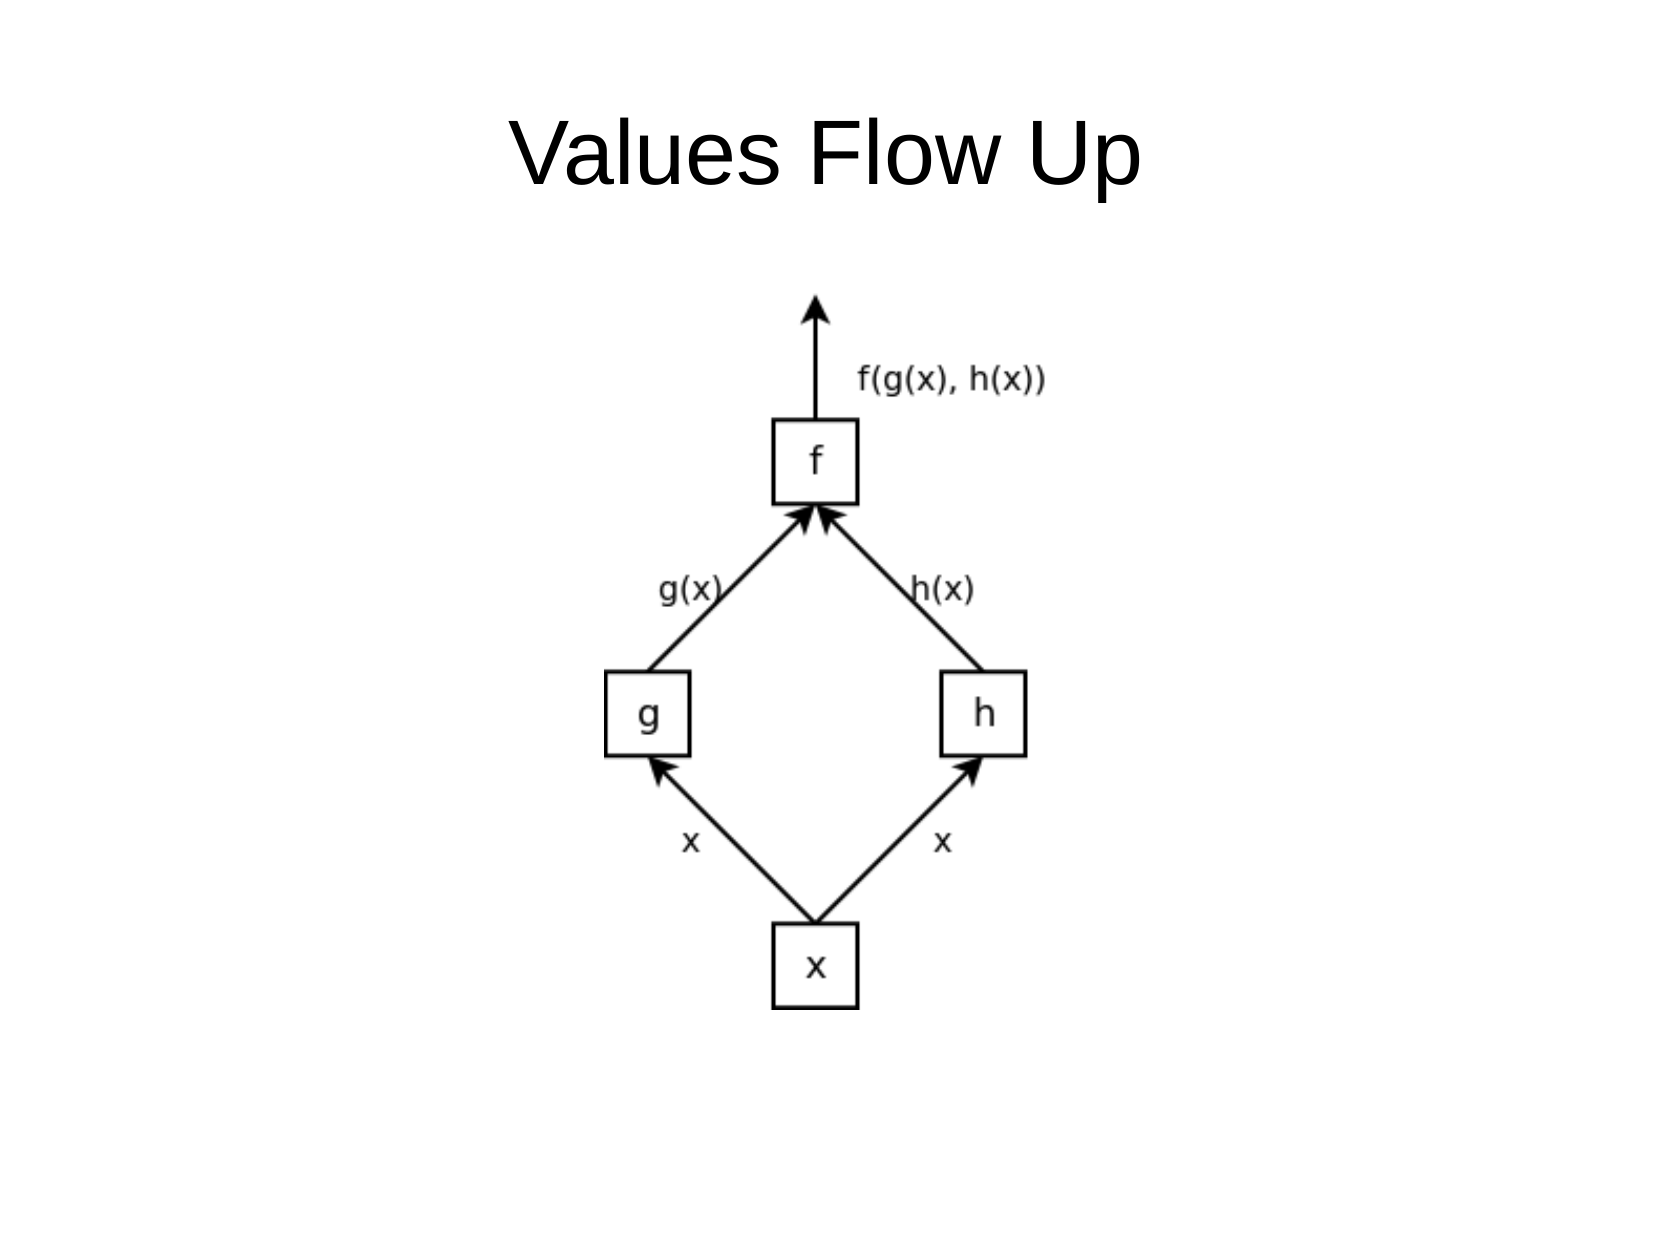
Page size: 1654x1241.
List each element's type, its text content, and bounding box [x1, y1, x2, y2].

picture [604, 290, 1049, 1010]
title Values Flow Up [82, 49, 1571, 257]
